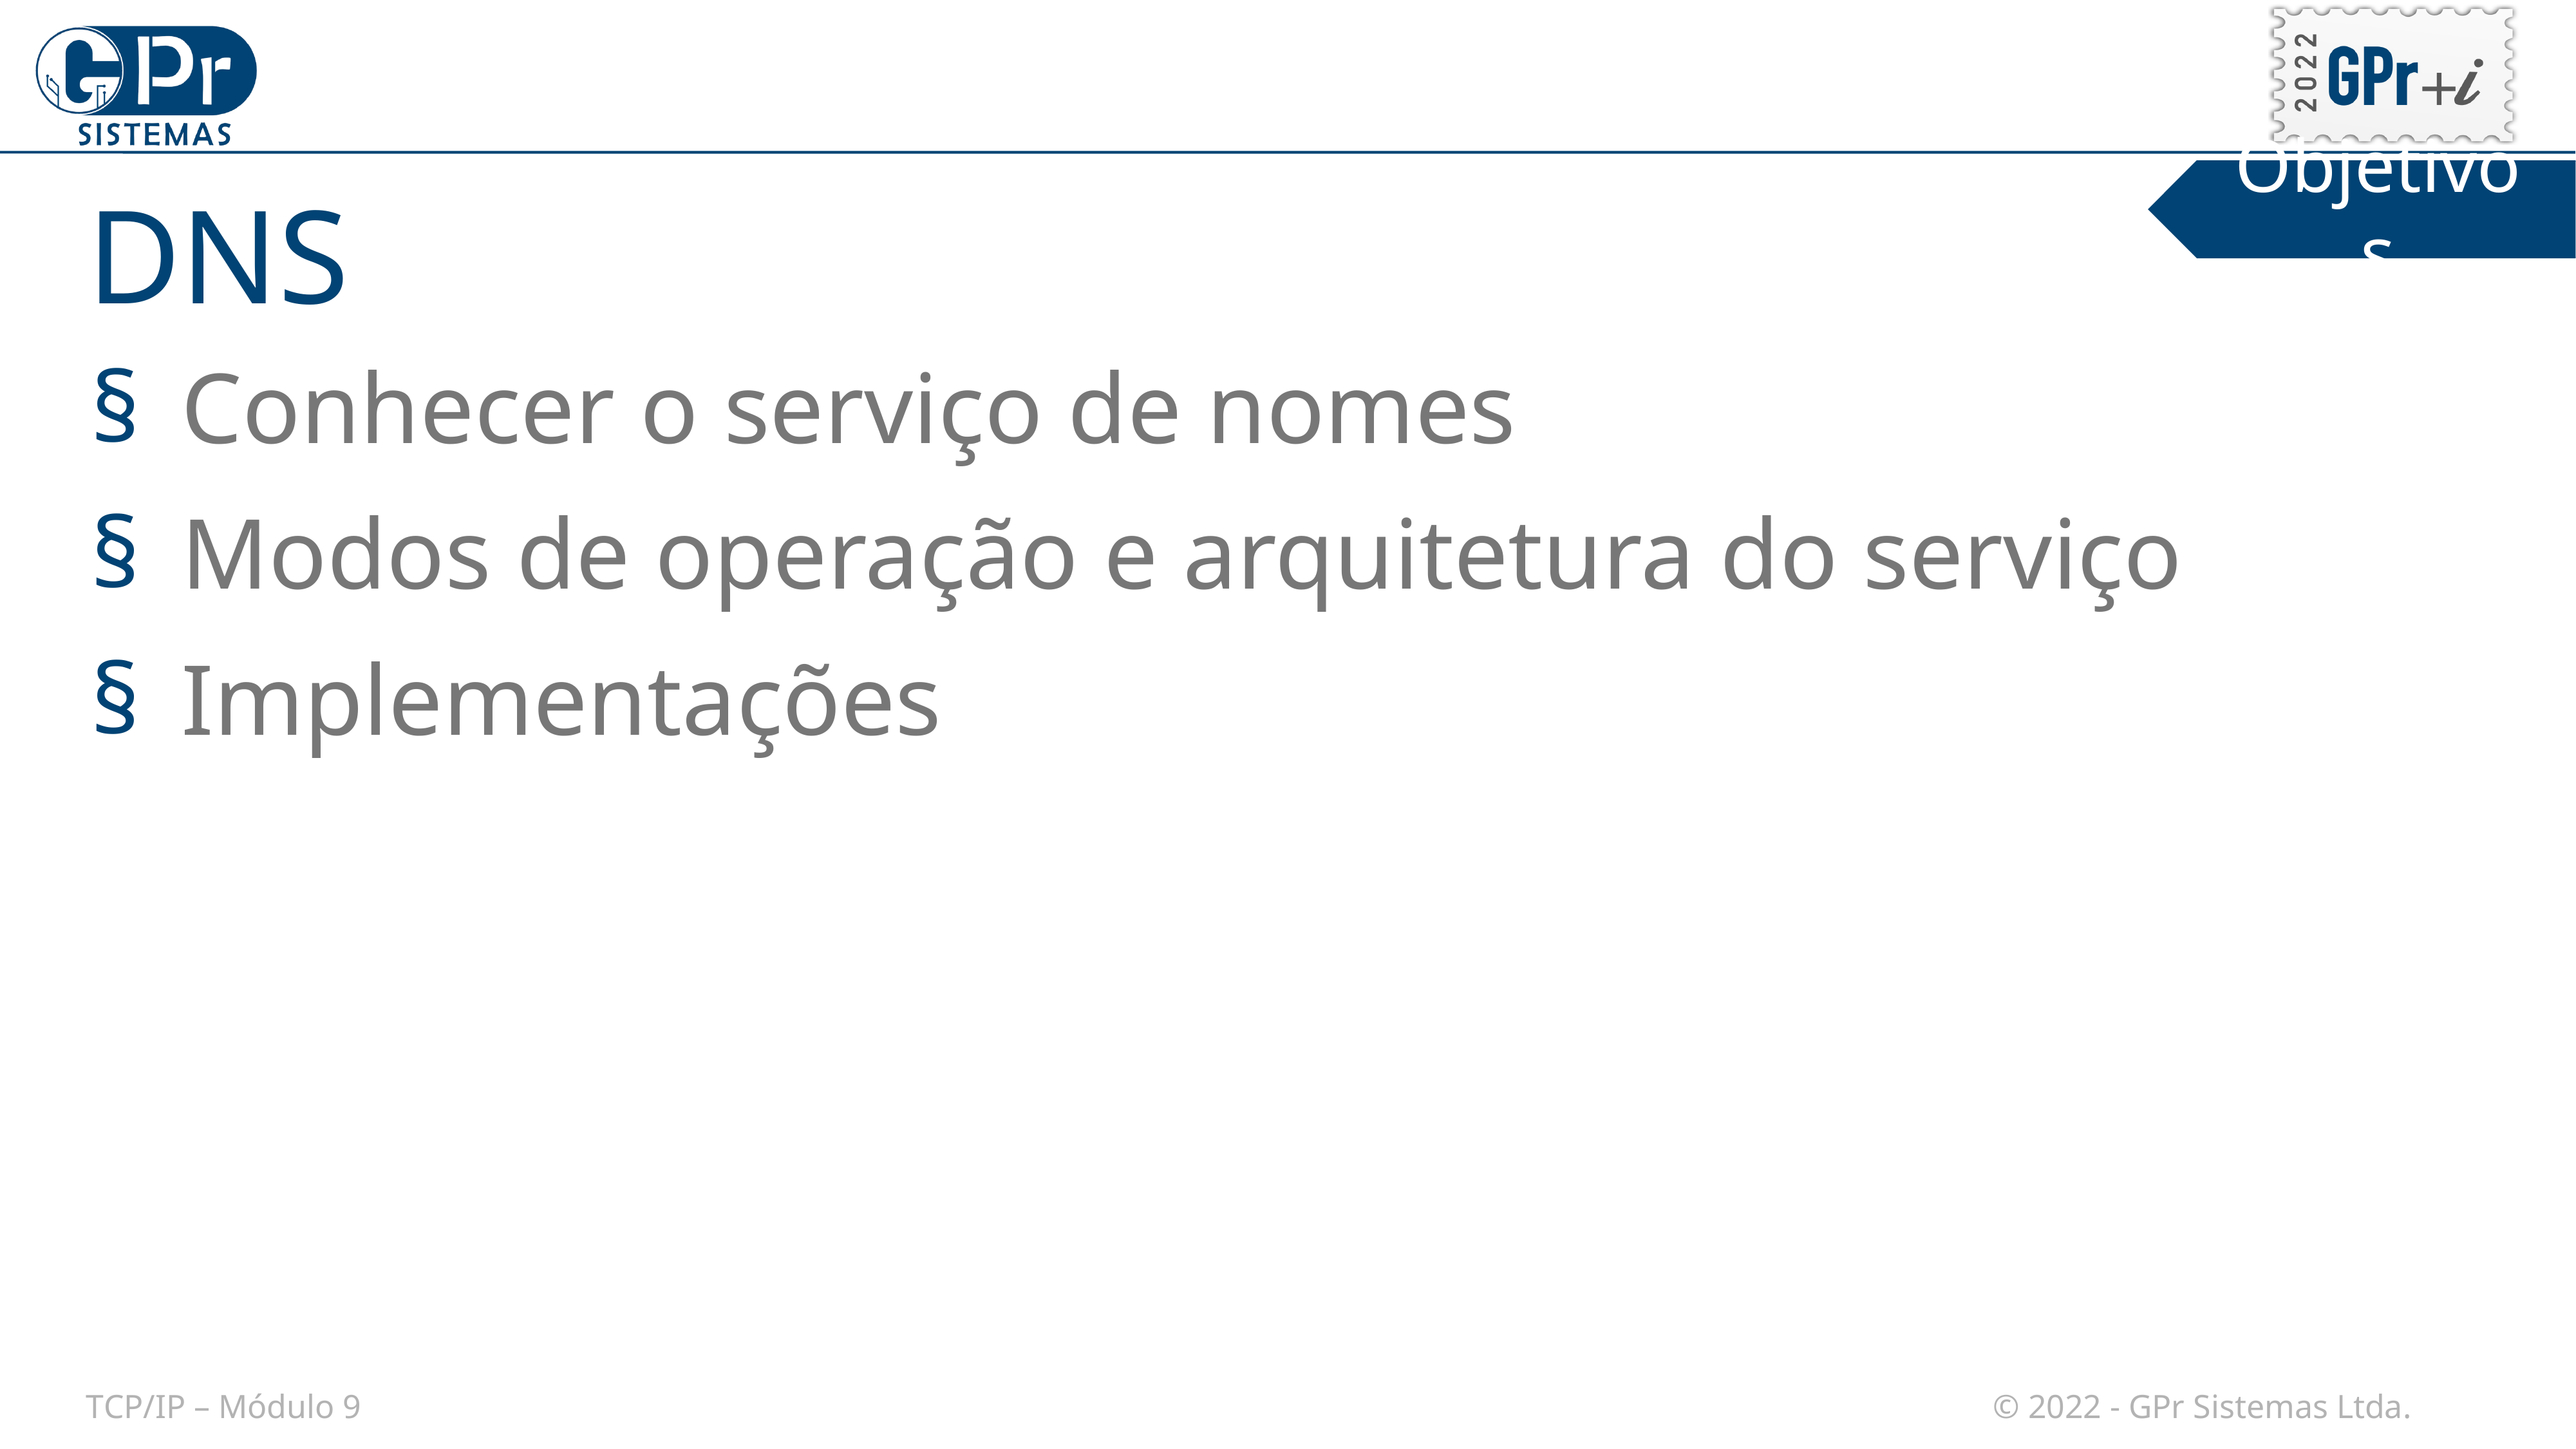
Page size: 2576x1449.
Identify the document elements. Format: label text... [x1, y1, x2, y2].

picture [2268, 4, 2519, 145]
list Conhecer o serviço de nomes Modos de operação e arquitetura do serviço Implementações [80, 319, 2496, 1382]
text_box [2380, 160, 2576, 258]
list DNS [81, 169, 2496, 343]
text_box [2148, 160, 2368, 258]
text_box Objetivos [2219, 157, 2537, 256]
picture [34, 26, 257, 147]
